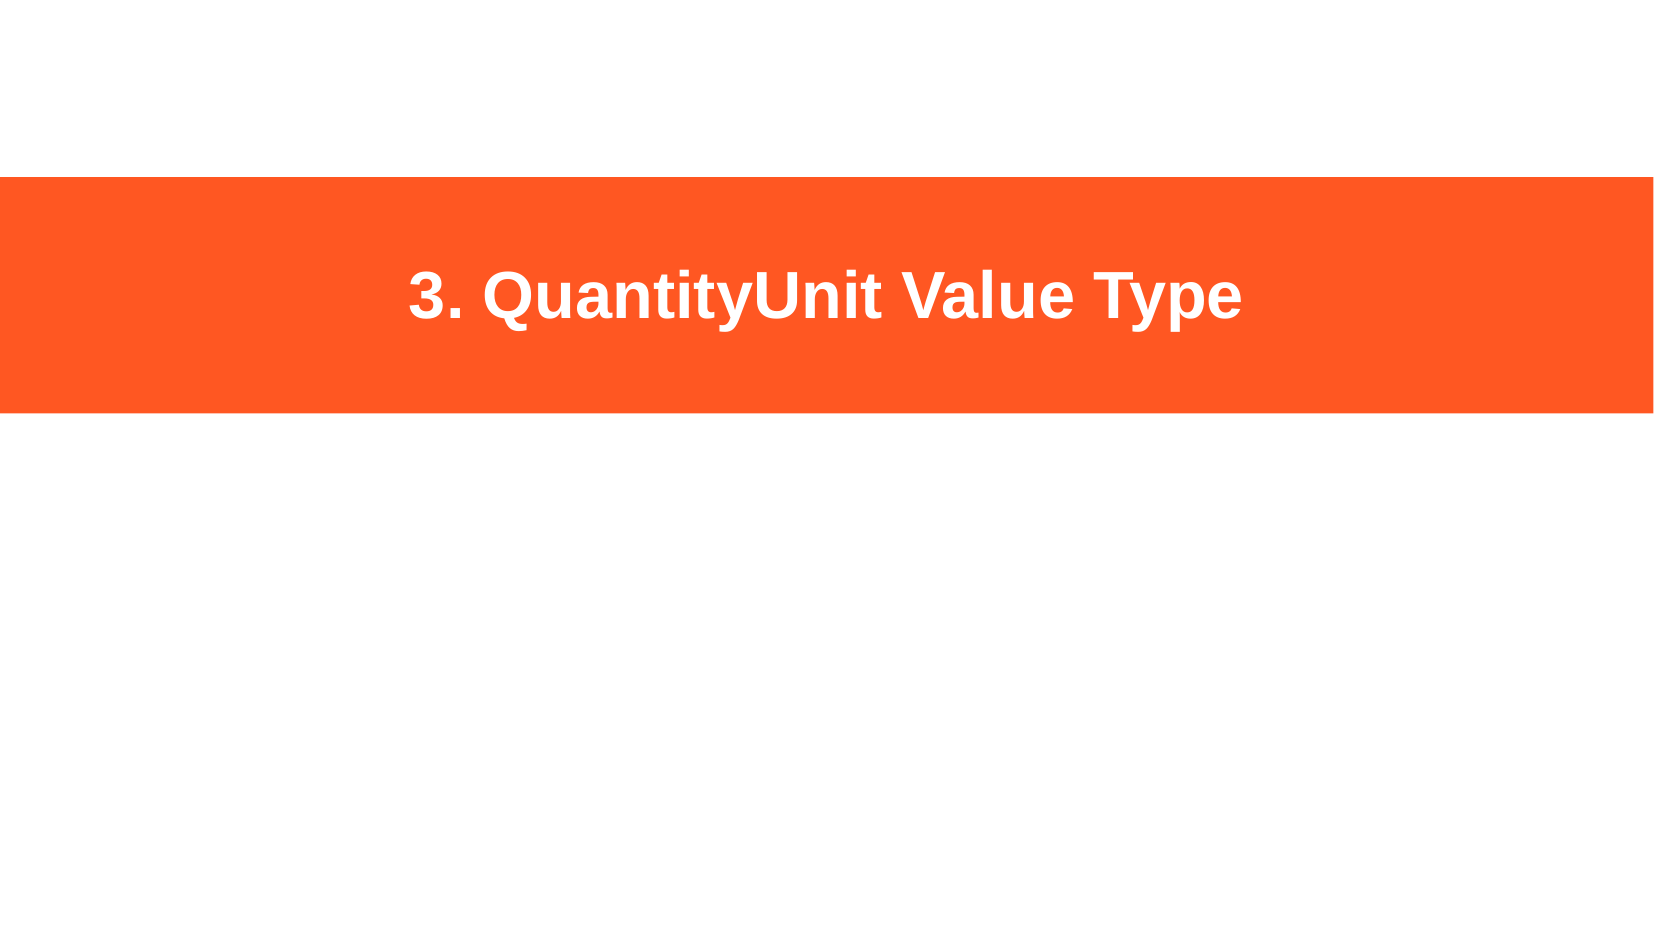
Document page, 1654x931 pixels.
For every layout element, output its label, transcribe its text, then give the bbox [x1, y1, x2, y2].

title 3. QuantityUnit Value Type [0, 177, 1654, 414]
